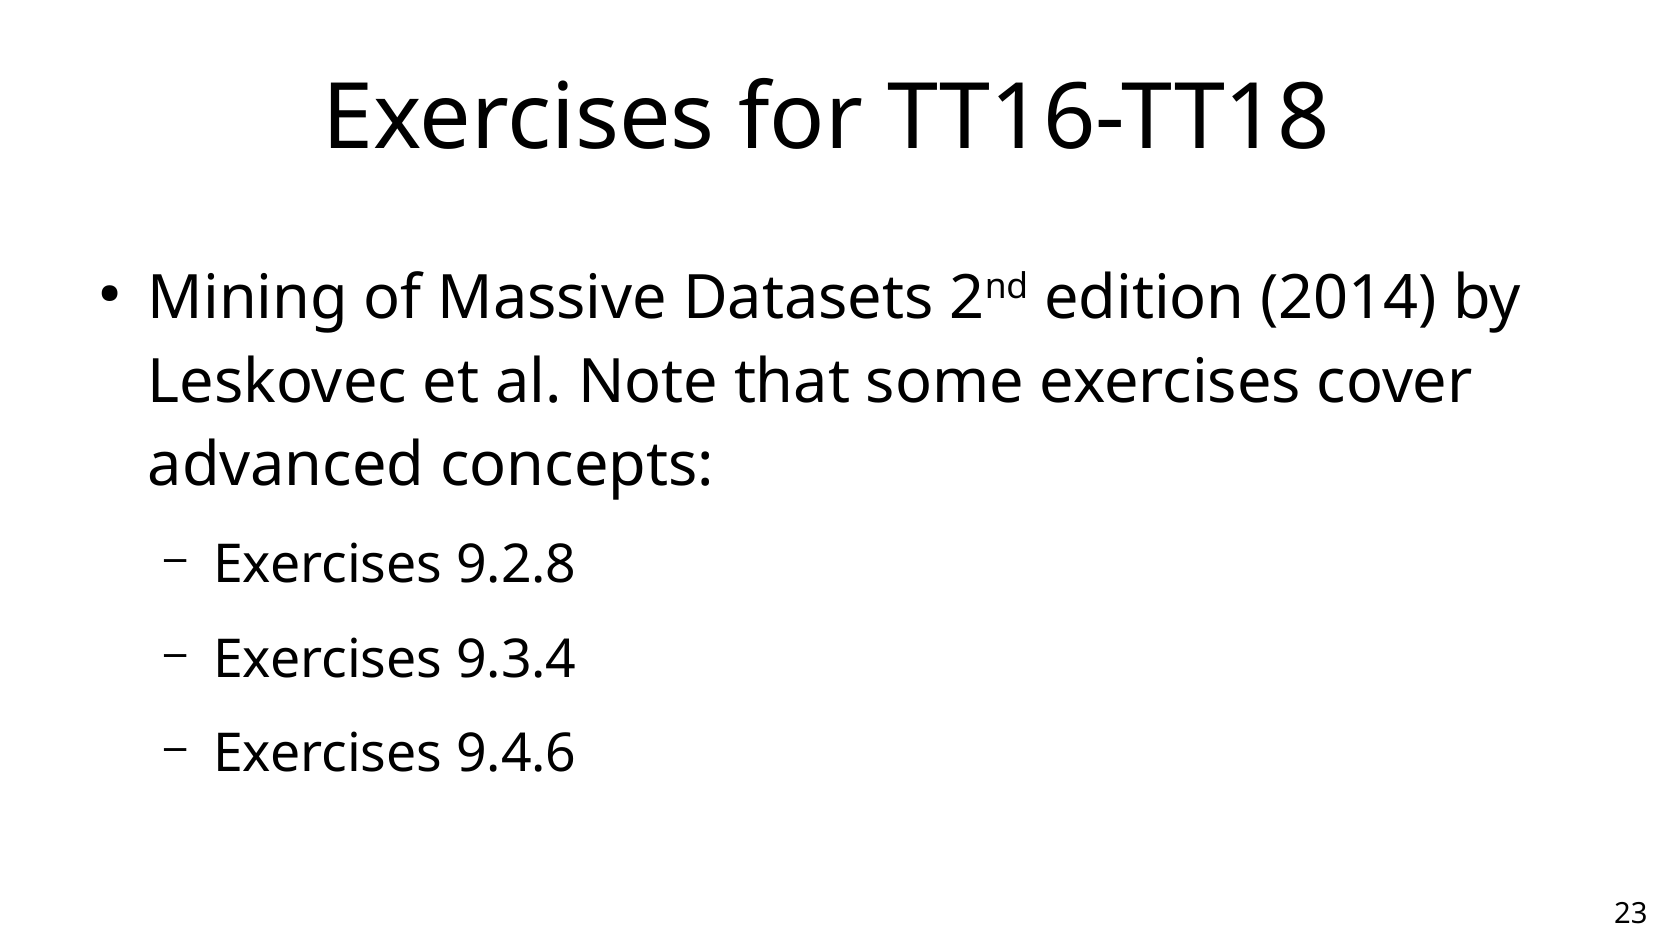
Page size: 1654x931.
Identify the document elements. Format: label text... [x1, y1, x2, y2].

list Mining of Massive Datasets 2nd edition (2014) by Leskovec et al. Note that some exercises cover advanced concepts: Exercises 9.2.8 Exercises 9.3.4 Exercises 9.4.6 [82, 253, 1571, 793]
title Exercises for TT16-TT18 [82, 1, 1571, 226]
